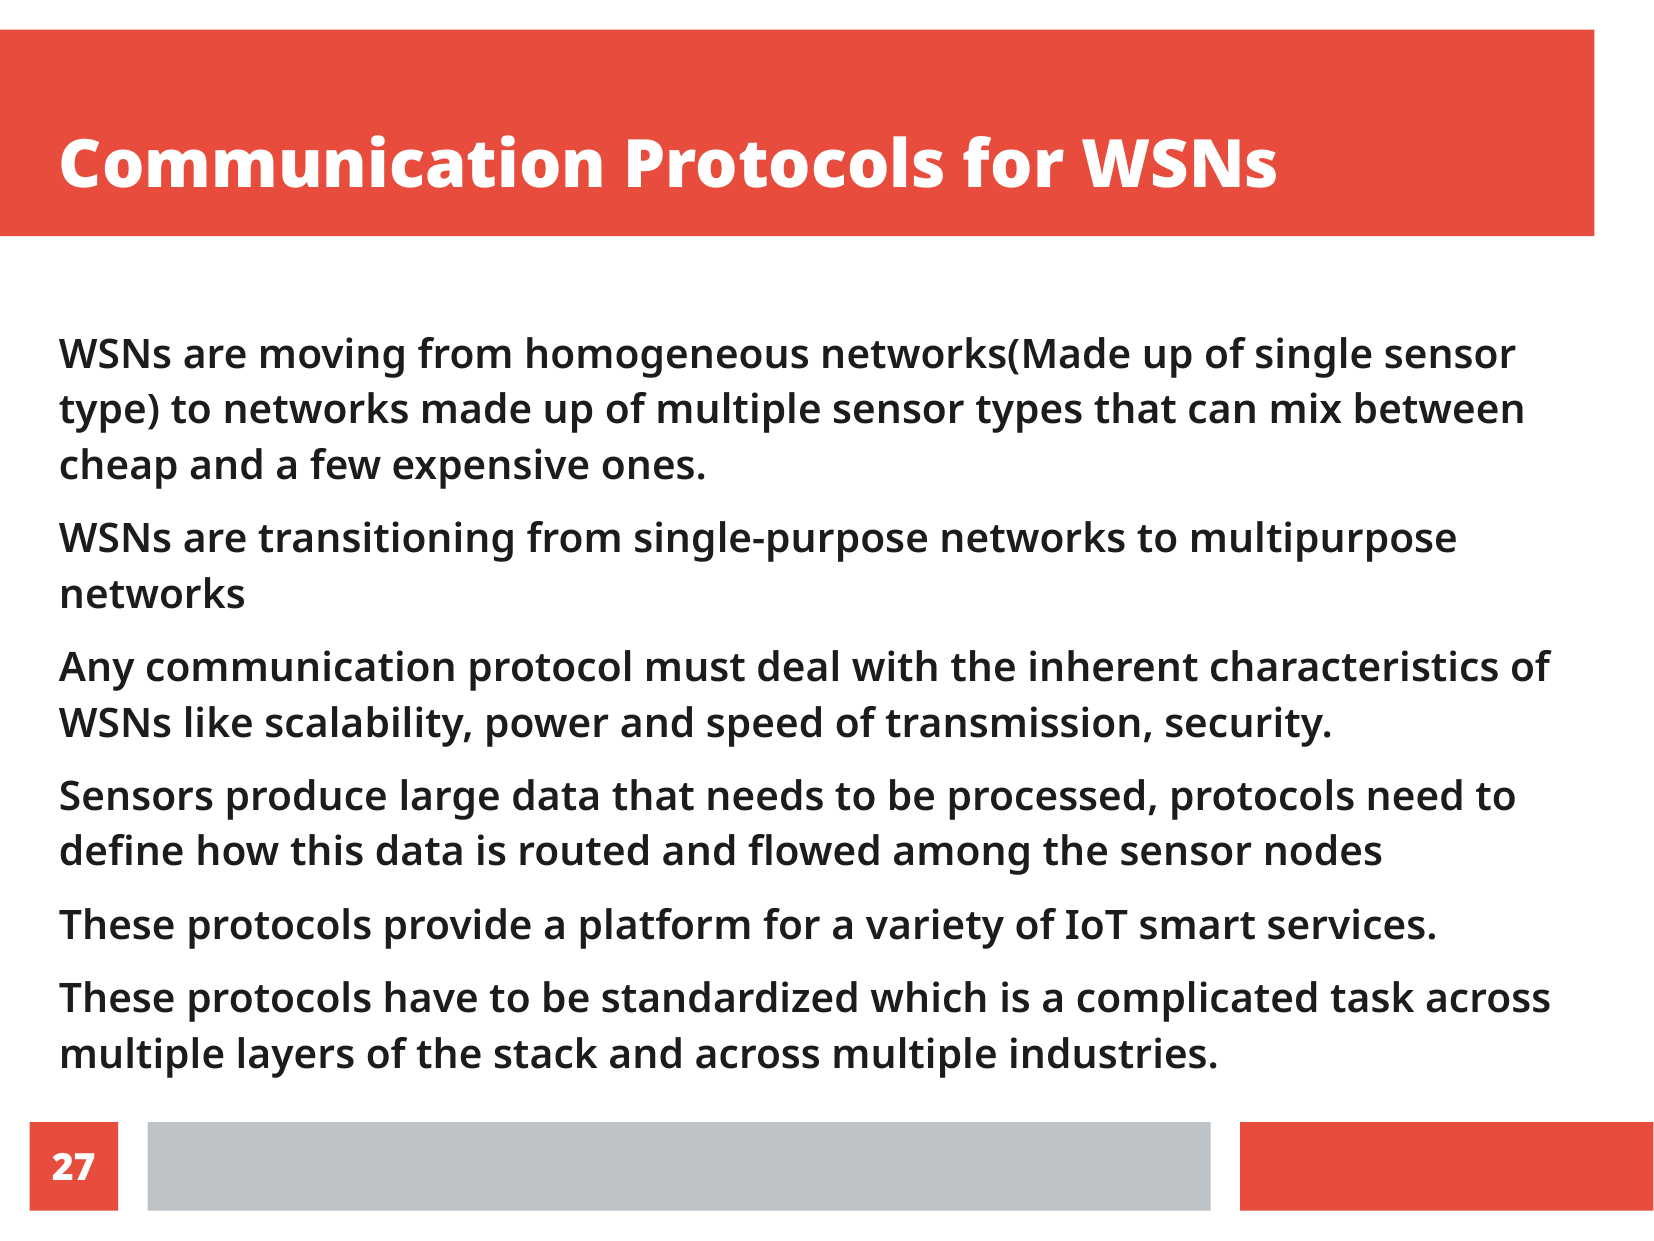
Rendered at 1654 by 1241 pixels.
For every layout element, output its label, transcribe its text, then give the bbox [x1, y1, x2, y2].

title Communication Protocols for WSNs [59, 59, 1595, 207]
list WSNs are moving from homogeneous networks(Made up of single sensor type) to networks made up of multiple sensor types that can mix between cheap and a few expensive ones. WSNs are transitioning from single-purpose networks to multipurpose networks Any communication protocol must deal with the inherent characteristics of WSNs like scalability, power and speed of transmission, security. Sensors produce large data that needs to be processed, protocols need to define how this data is routed and flowed among the sensor nodes These protocols provide a platform for a variety of IoT smart services. These protocols have to be standardized which is a complicated task across multiple layers of the stack and across multiple industries. [59, 324, 1565, 1093]
